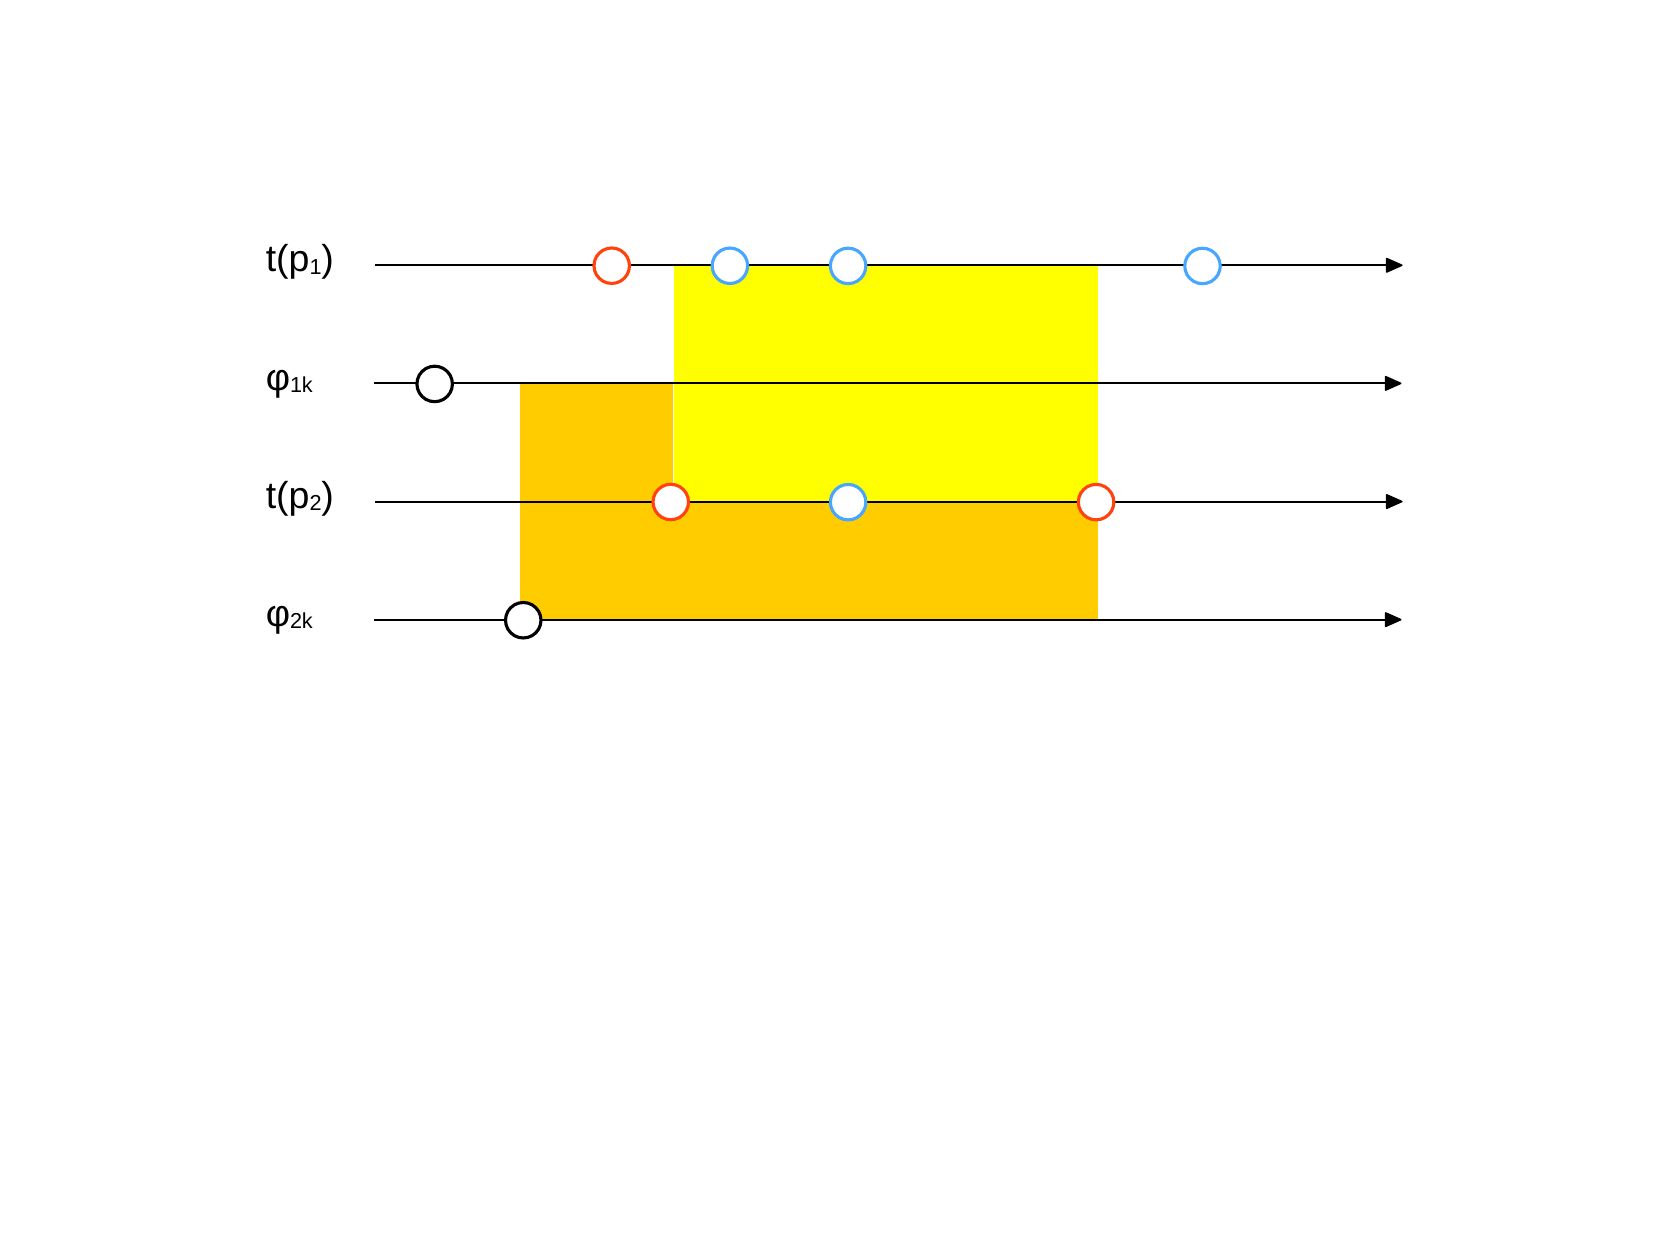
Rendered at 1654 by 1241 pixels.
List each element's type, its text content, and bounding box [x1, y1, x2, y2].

text_box φ2k [251, 584, 328, 655]
text_box [673, 248, 1099, 382]
text_box [416, 366, 453, 402]
text_box t(p2) [250, 466, 349, 536]
text_box t(p1) [250, 230, 349, 300]
text_box [593, 247, 630, 284]
text_box [1184, 248, 1221, 284]
text_box φ1k [251, 348, 328, 418]
text_box [505, 384, 1114, 638]
